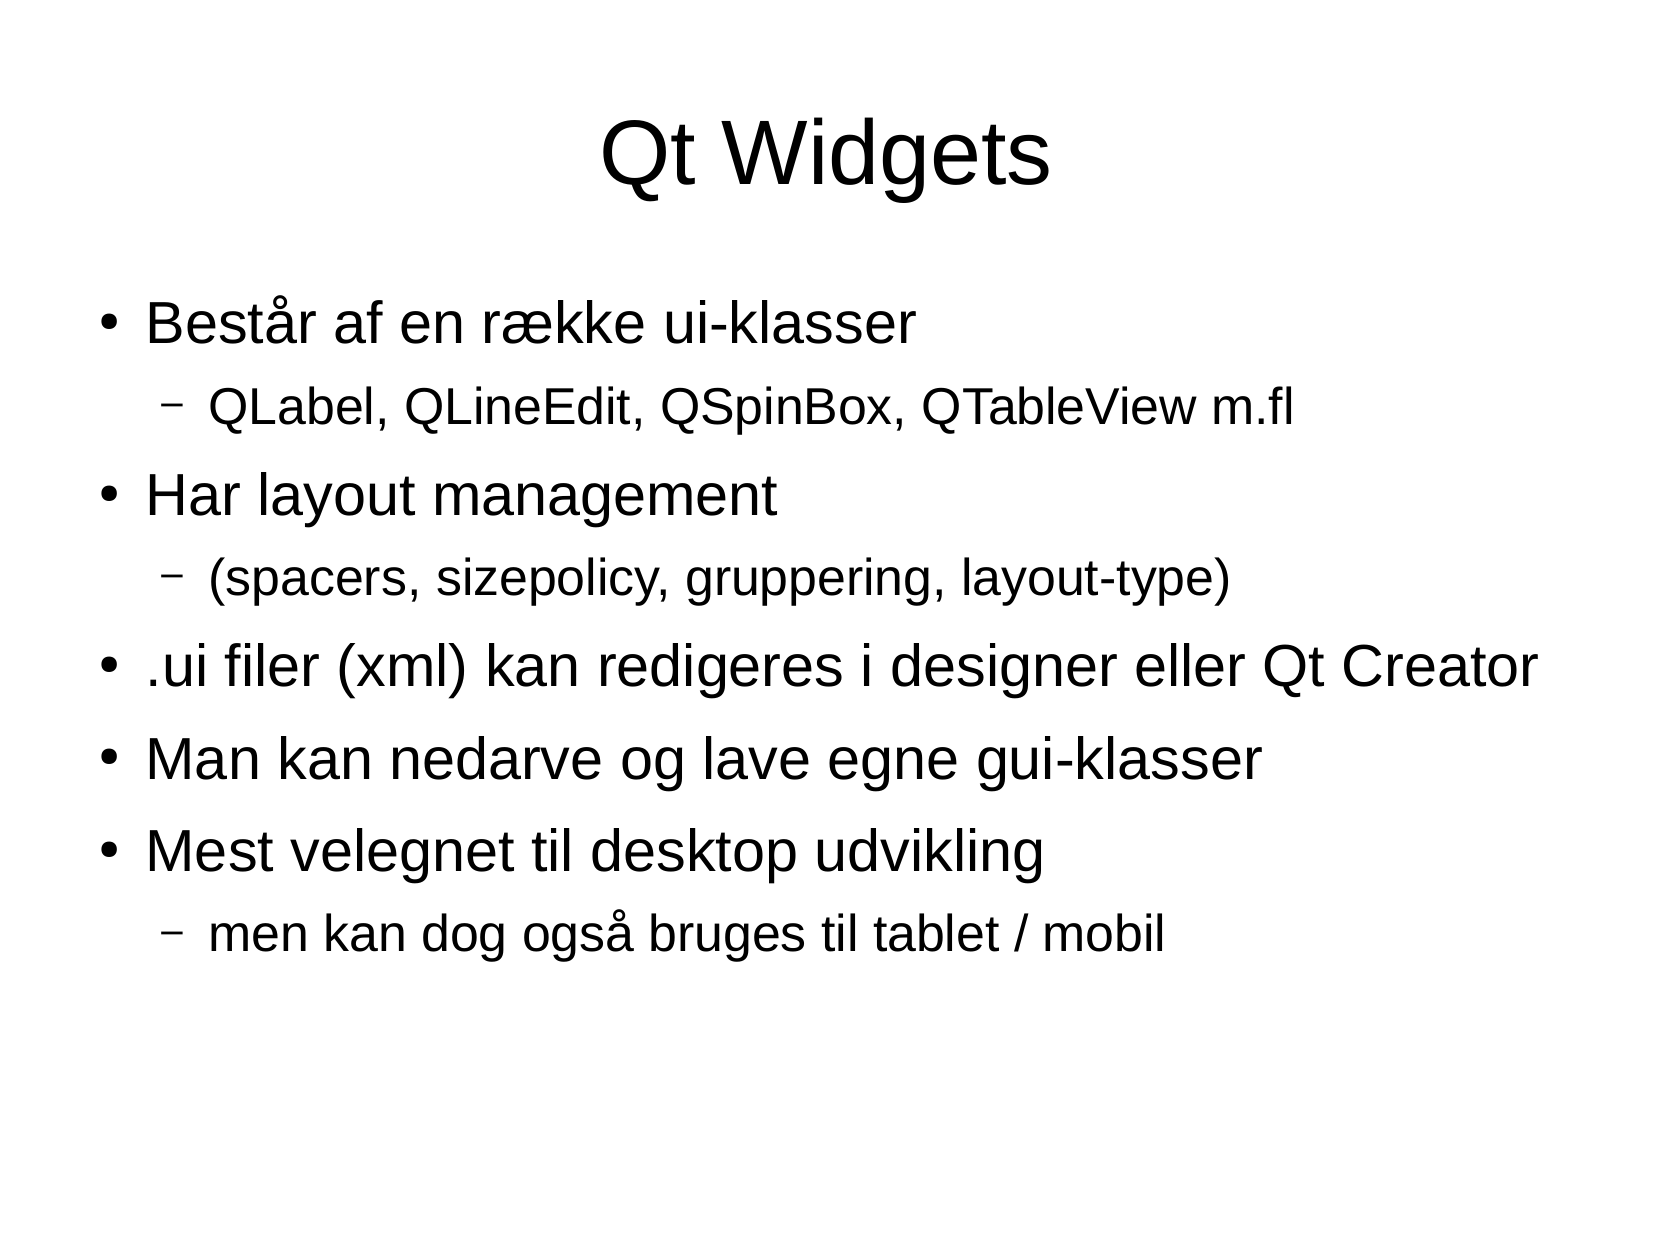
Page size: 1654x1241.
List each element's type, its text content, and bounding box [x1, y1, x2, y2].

title Qt Widgets [82, 49, 1571, 257]
list Består af en række ui-klasser QLabel, QLineEdit, QSpinBox, QTableView m.fl Har layout management (spacers, sizepolicy, gruppering, layout-type) .ui filer (xml) kan redigeres i designer eller Qt Creator Man kan nedarve og lave egne gui-klasser Mest velegnet til desktop udvikling men kan dog også bruges til tablet / mobil [82, 290, 1571, 1010]
